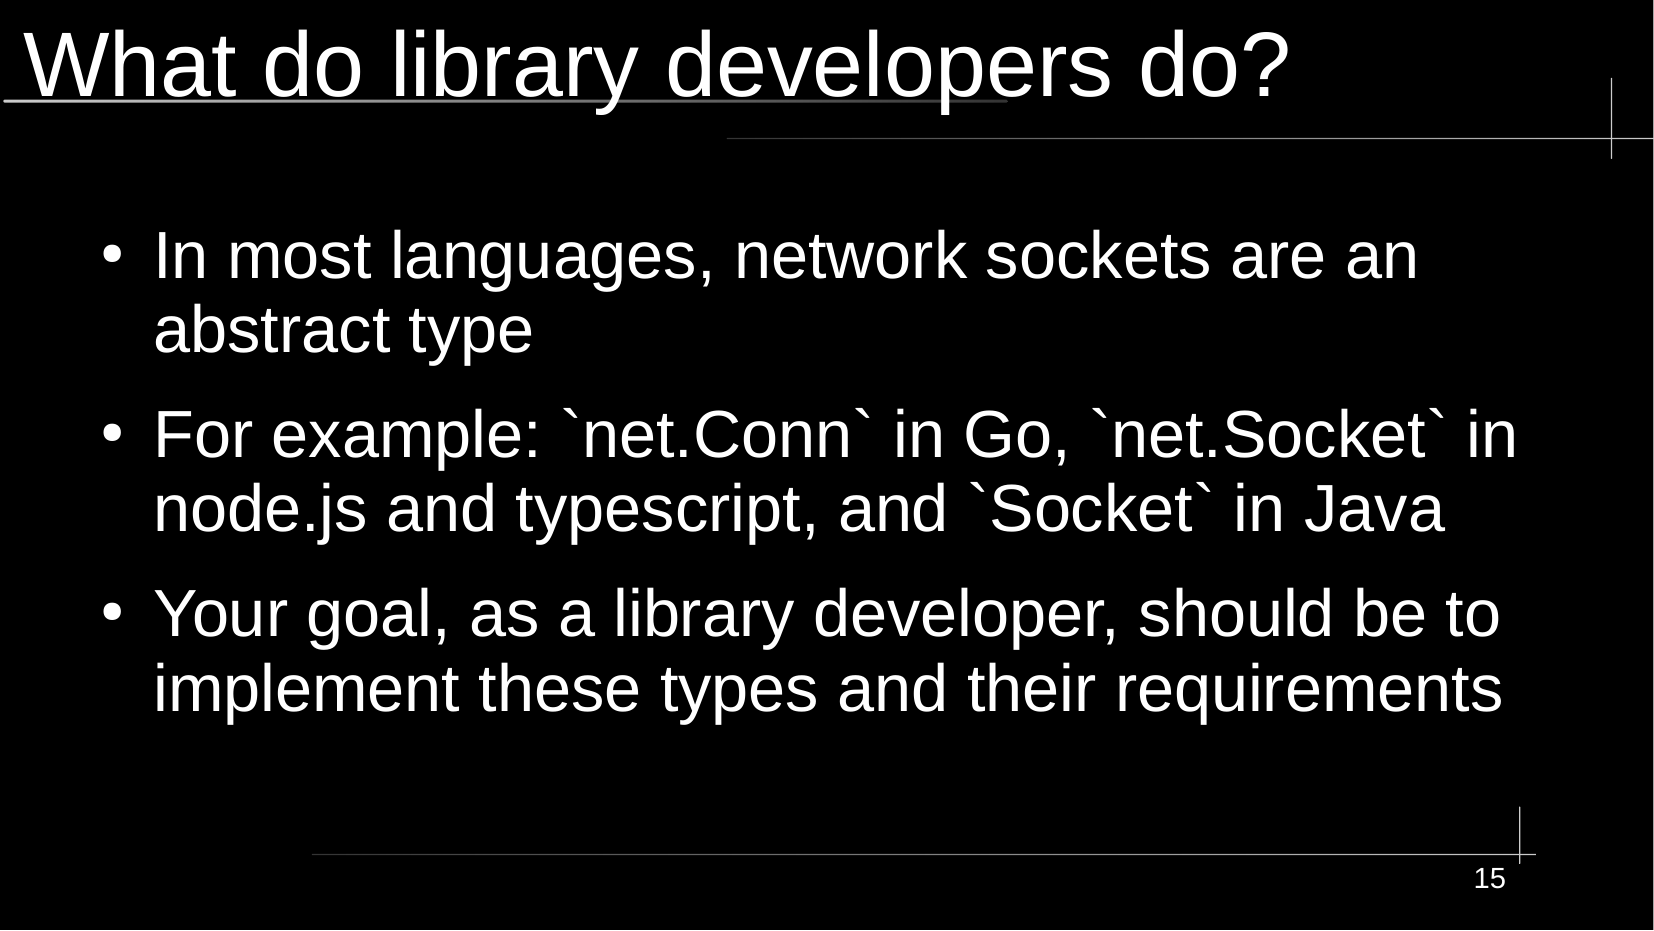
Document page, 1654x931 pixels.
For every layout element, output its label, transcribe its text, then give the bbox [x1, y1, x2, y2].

list In most languages, network sockets are an abstract type For example: `net.Conn` in Go, `net.Socket` in node.js and typescript, and `Socket` in Java Your goal, as a library developer, should be to implement these types and their requirements [82, 217, 1571, 758]
title What do library developers do? [23, 11, 1589, 119]
